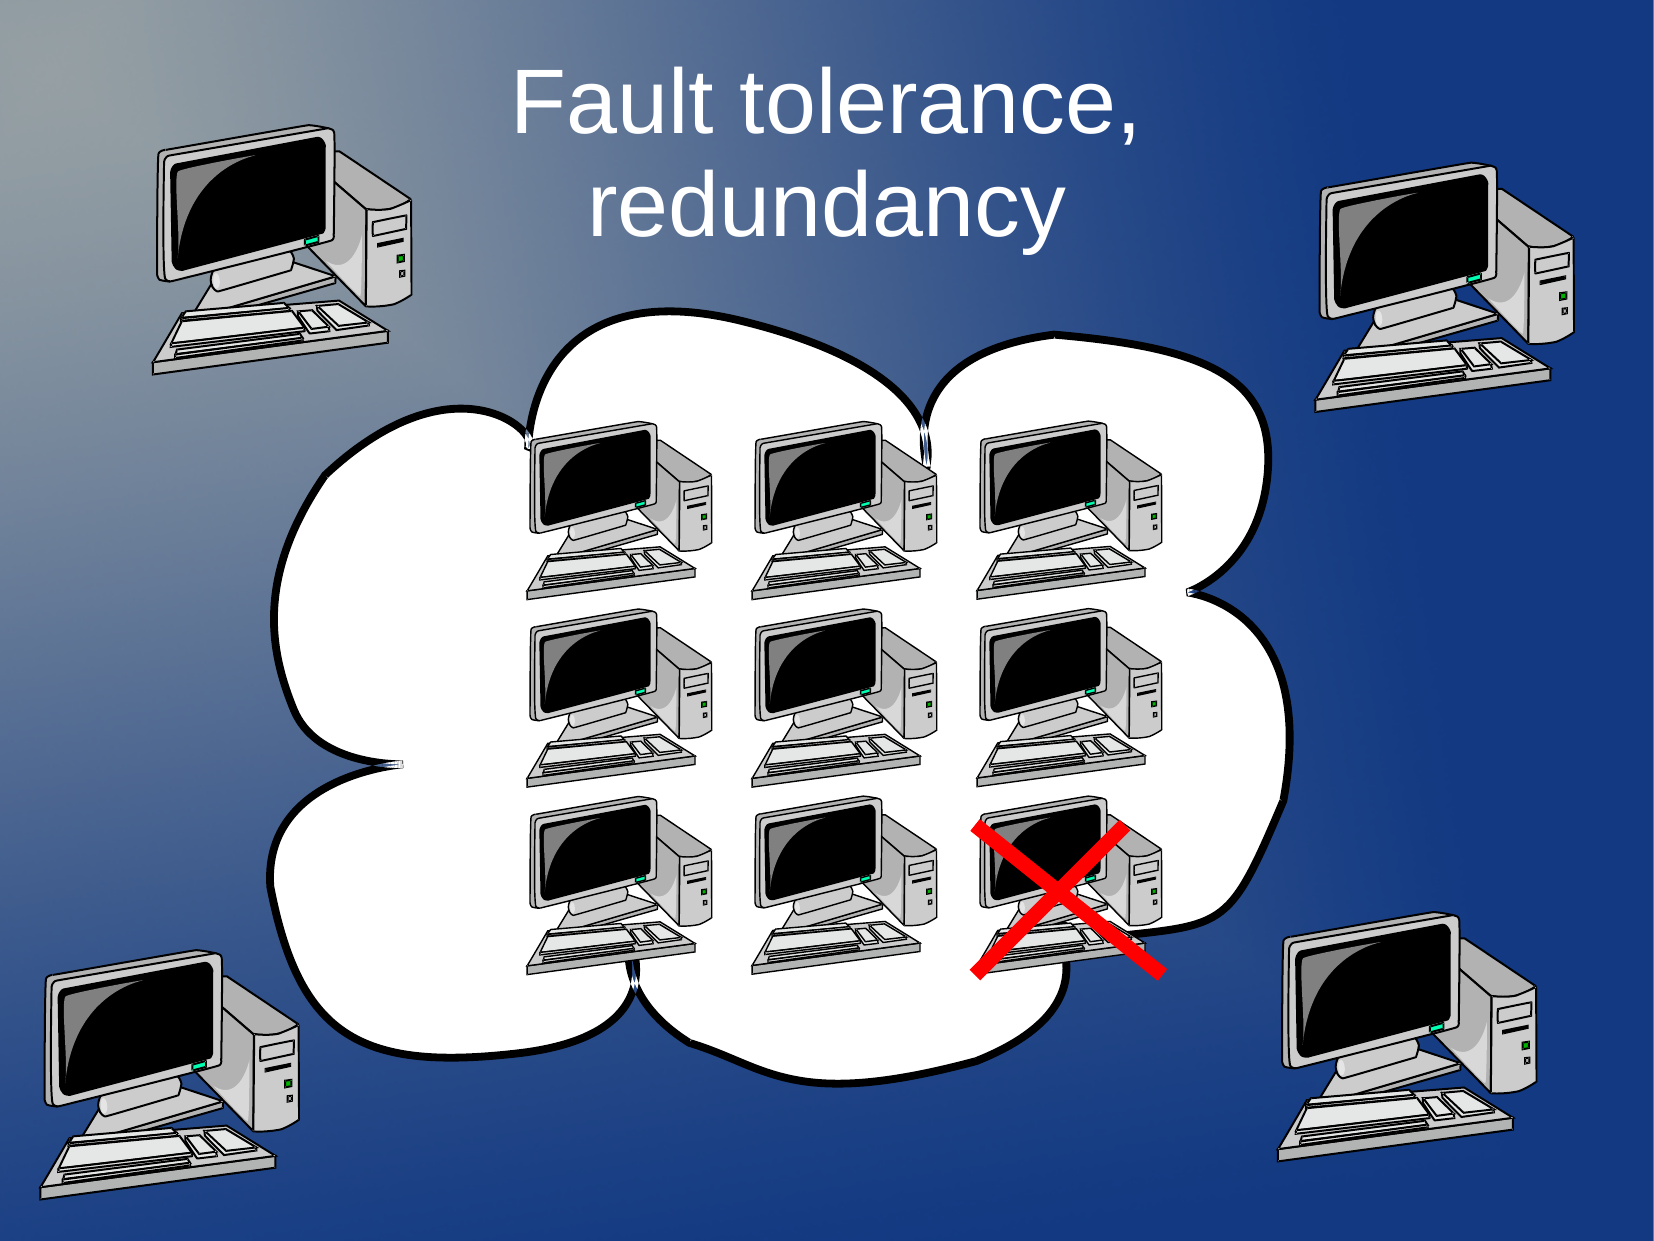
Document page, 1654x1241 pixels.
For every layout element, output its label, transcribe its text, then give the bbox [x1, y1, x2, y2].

title Fault tolerance, redundancy [82, 50, 1571, 256]
picture [0, 0, 1654, 1241]
